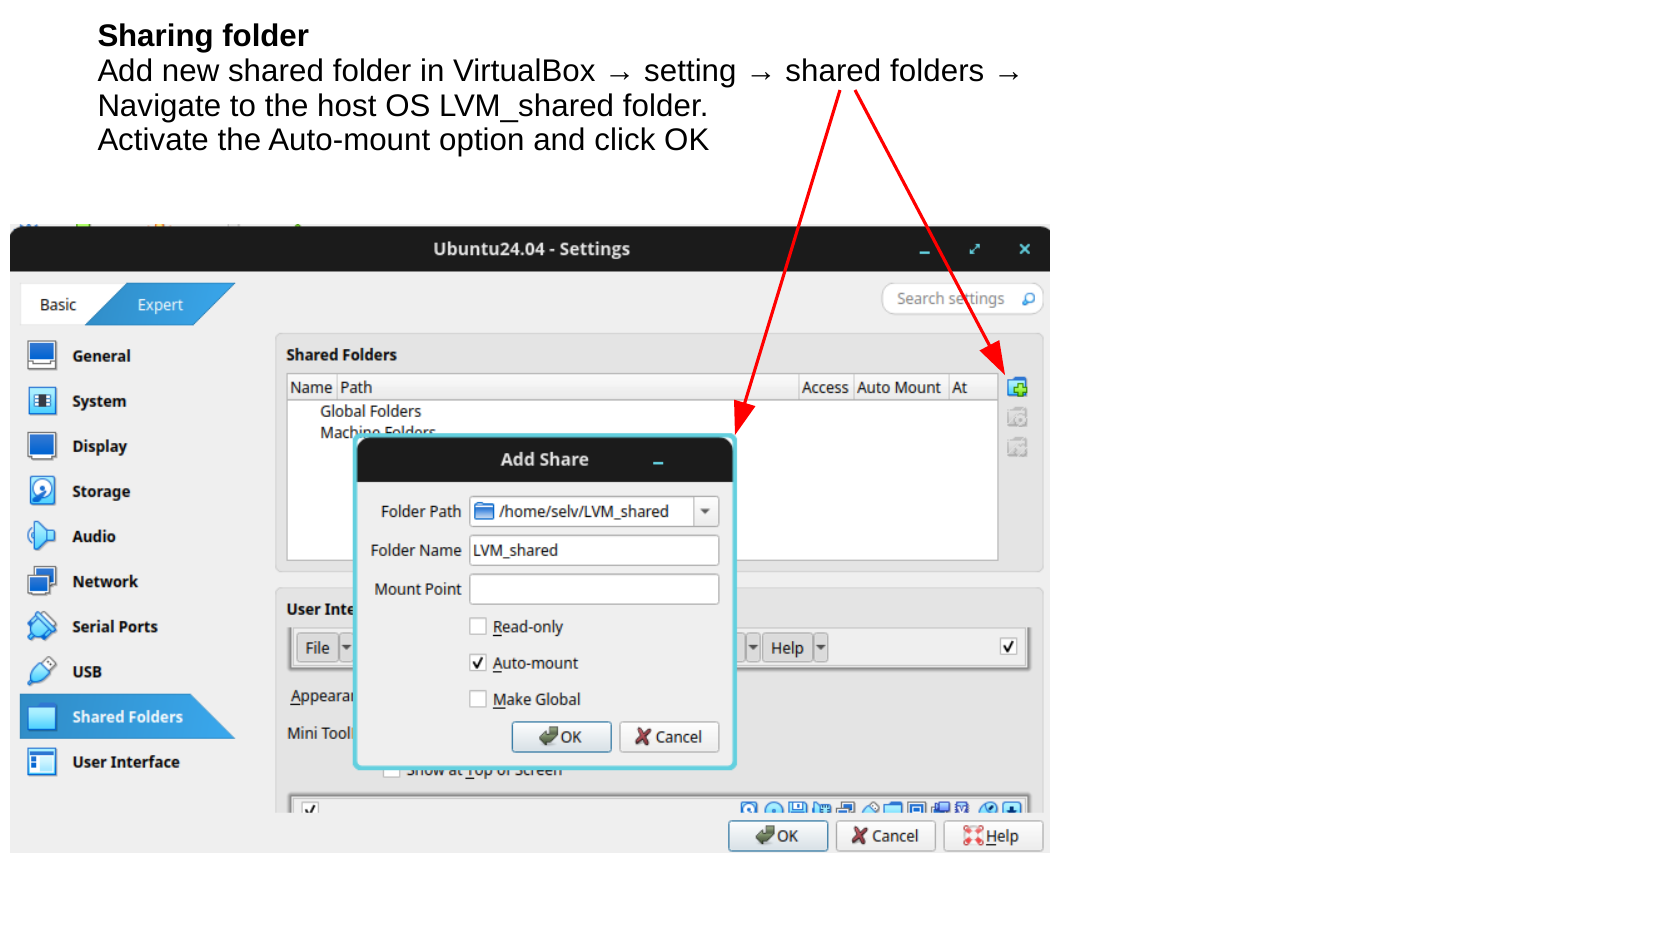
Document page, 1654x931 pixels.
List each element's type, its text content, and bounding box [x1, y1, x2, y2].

picture [10, 224, 1050, 853]
text_box Sharing folder Add new shared folder in VirtualBox → setting → shared folders → Navigate to the host OS LVM_shared folder. Activate the Auto-mount option and click OK [82, 11, 1571, 165]
